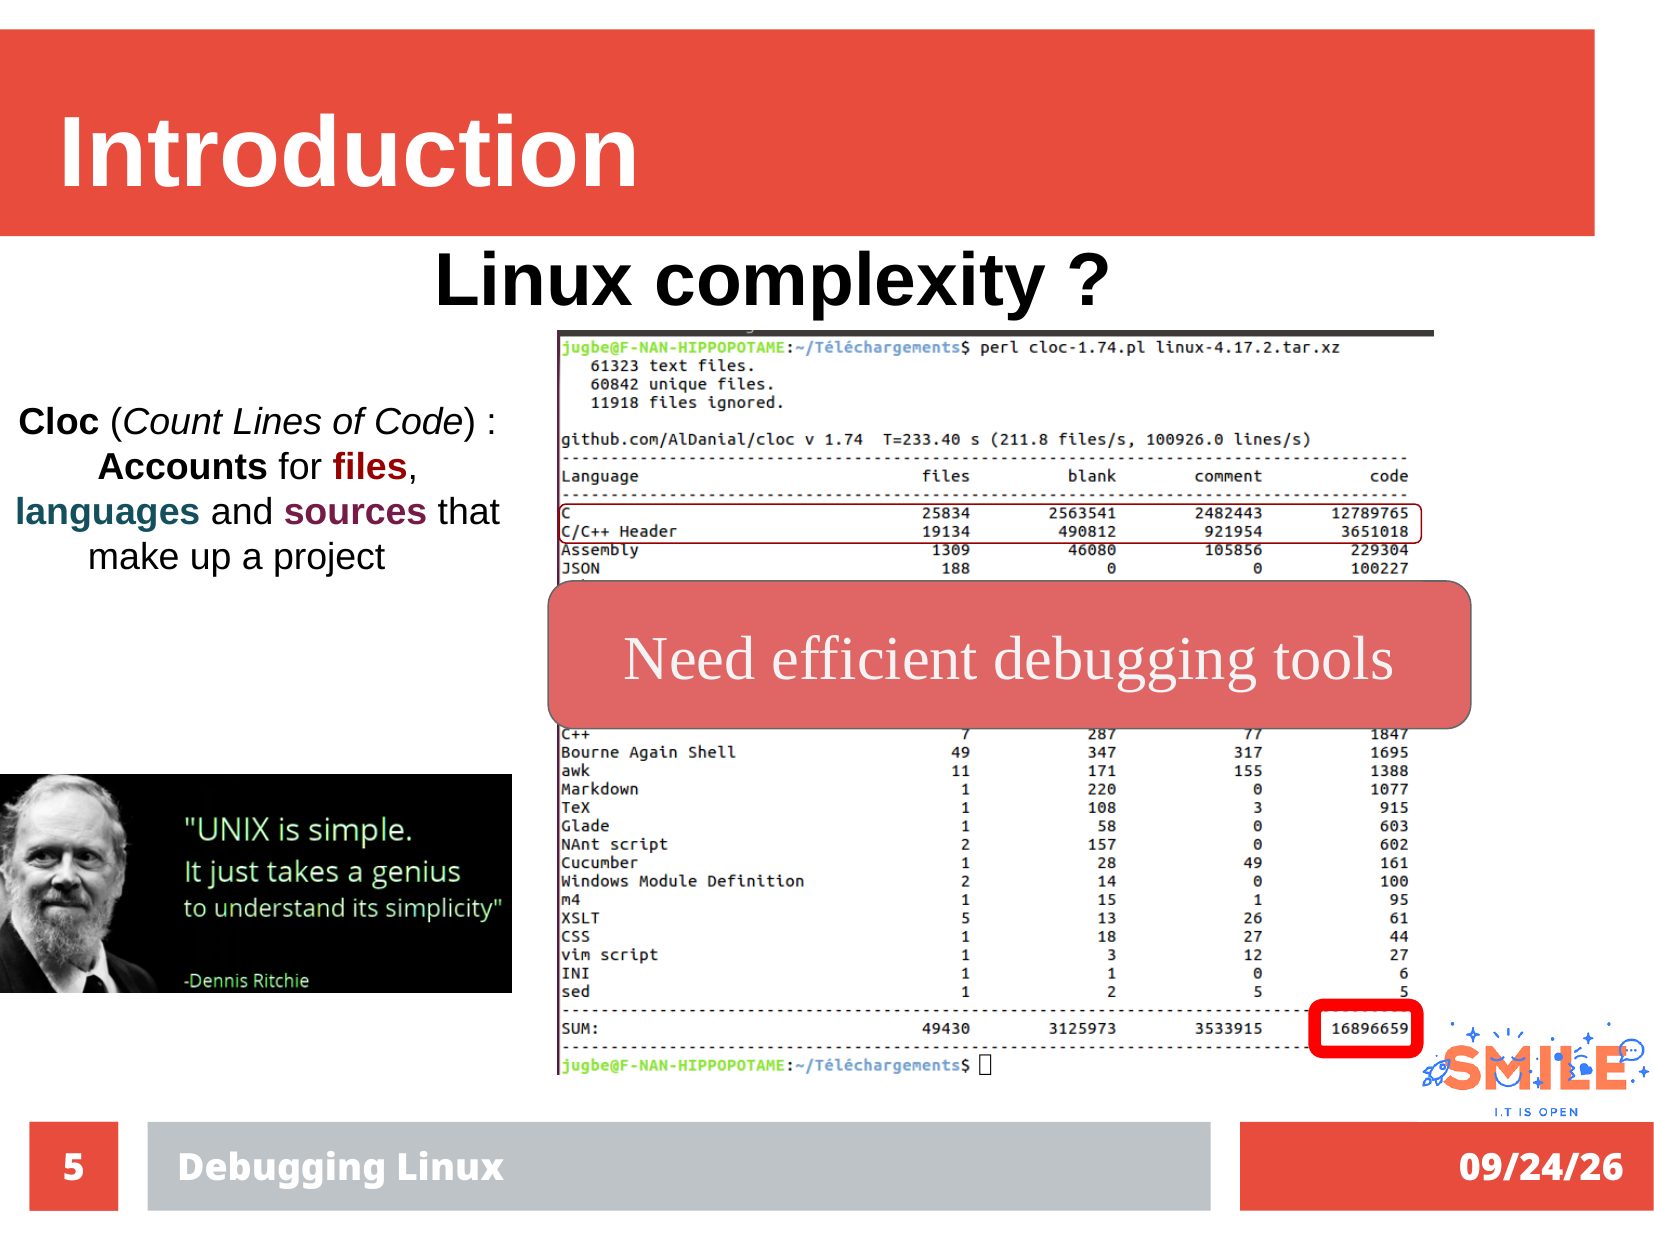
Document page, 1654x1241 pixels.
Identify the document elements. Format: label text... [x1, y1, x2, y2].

text_box Cloc (Count Lines of Code) : Accounts for files, languages and sources that make up a project [0, 389, 516, 669]
picture [0, 774, 512, 993]
text_box Need efficient debugging tools [548, 580, 1471, 729]
text_box Linux complexity ? [342, 222, 1205, 282]
text_box Introduction [58, 58, 1595, 207]
picture [557, 330, 1434, 585]
picture [557, 724, 1653, 1122]
